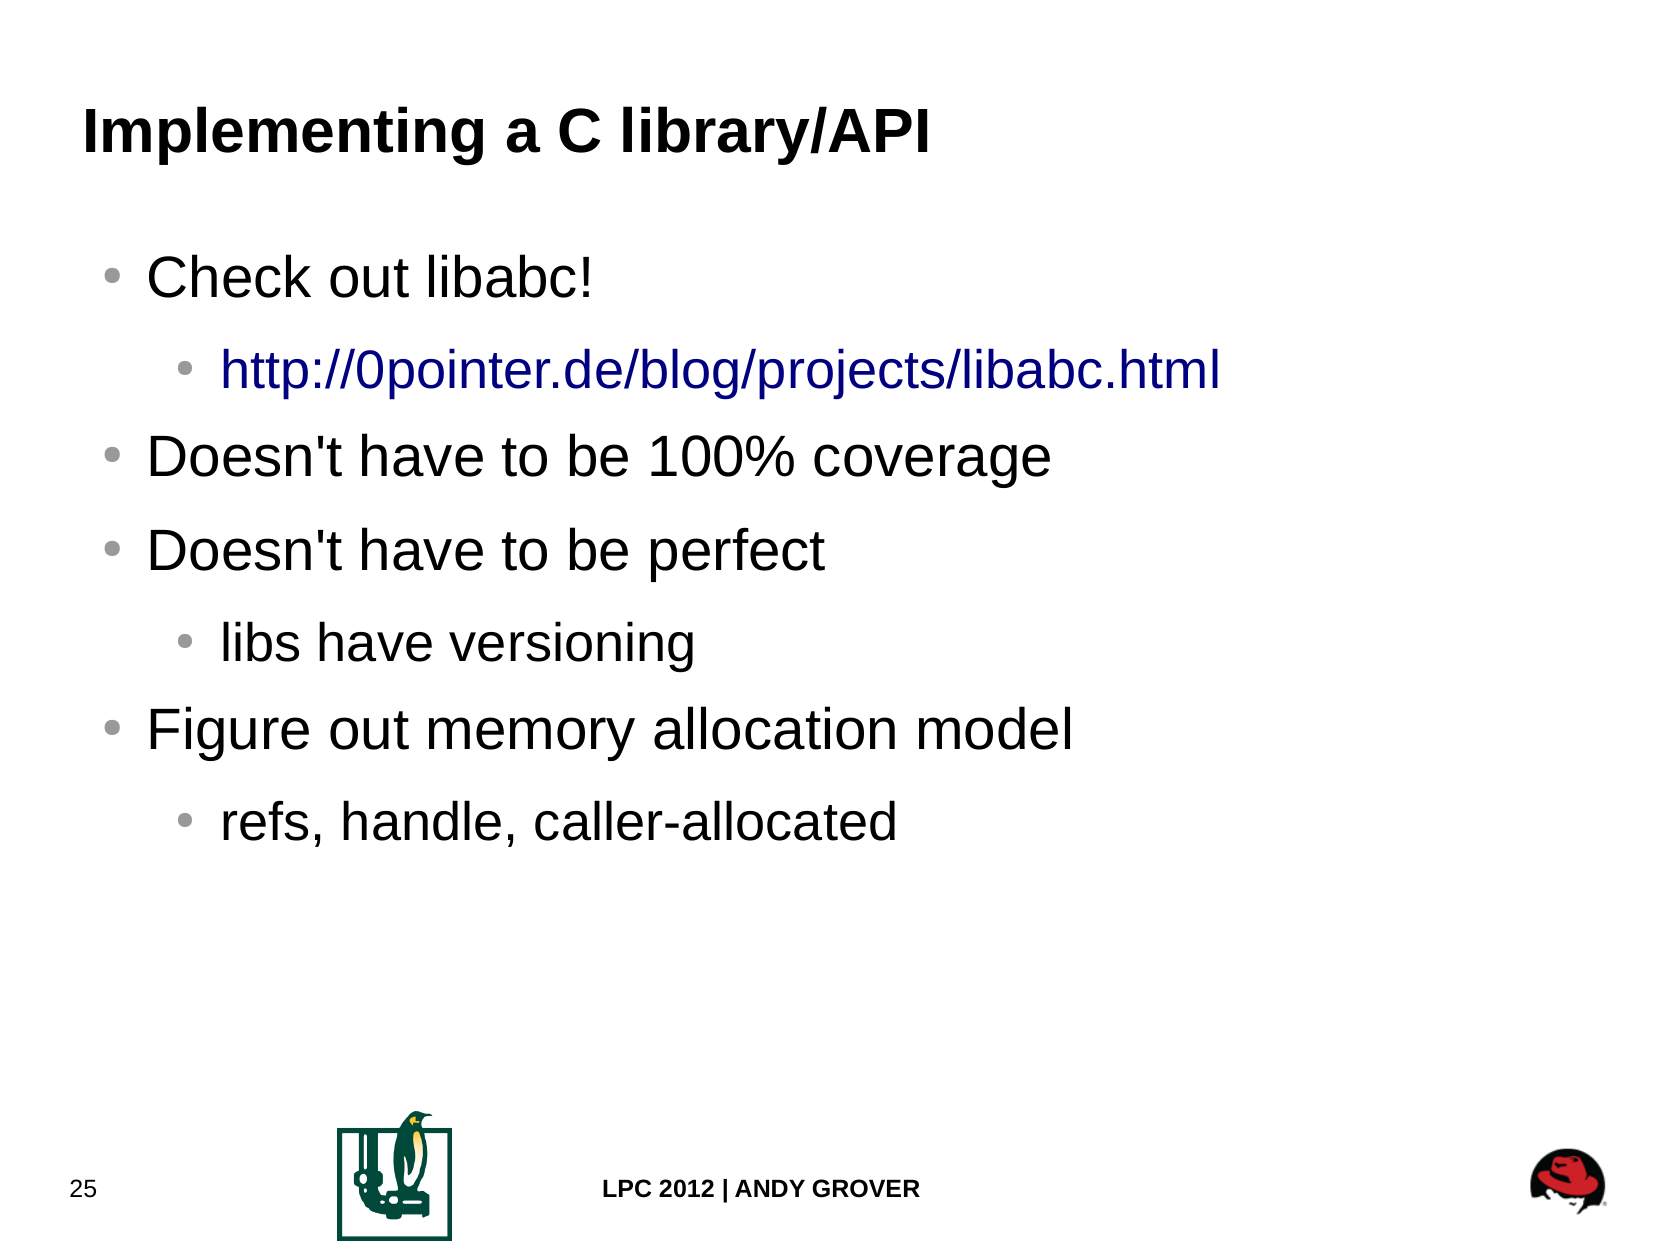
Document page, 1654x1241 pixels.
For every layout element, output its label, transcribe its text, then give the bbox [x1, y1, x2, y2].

picture [1529, 1146, 1613, 1224]
title Implementing a C library/API [82, 37, 1571, 226]
picture [337, 1111, 452, 1241]
list Check out libabc! http://0pointer.de/blog/projects/libabc.html Doesn't have to be 100% coverage Doesn't have to be perfect libs have versioning Figure out memory allocation model refs, handle, caller-allocated [86, 244, 1576, 1039]
